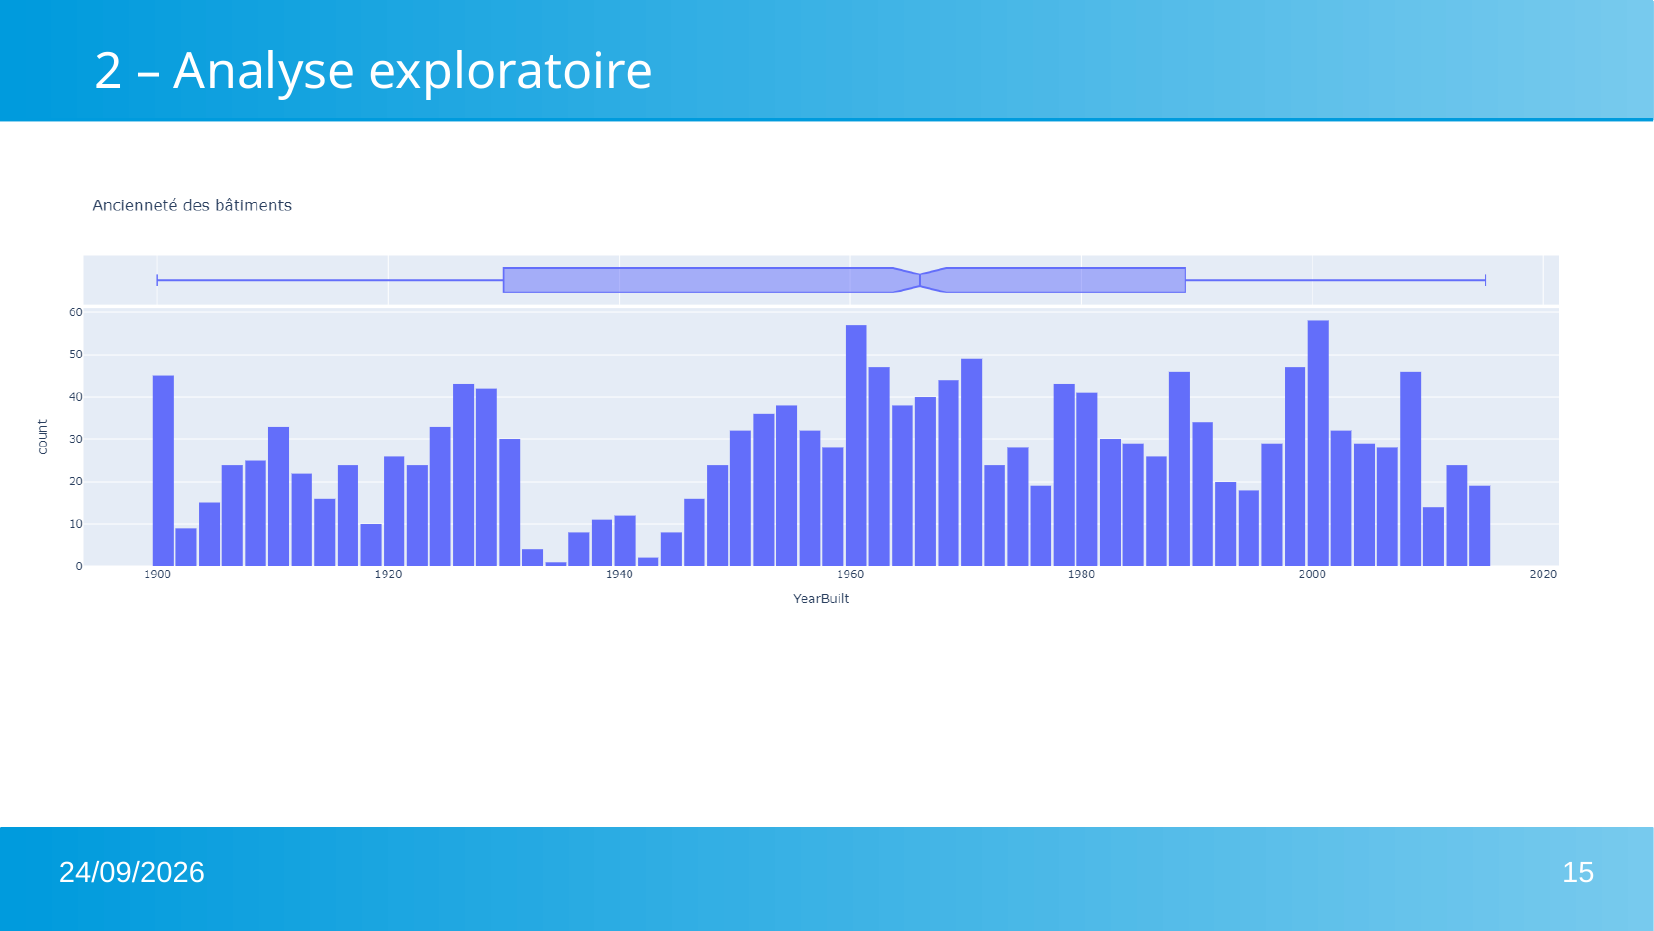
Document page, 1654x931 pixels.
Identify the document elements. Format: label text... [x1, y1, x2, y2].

title 2 – Analyse exploratoire [59, 29, 1595, 108]
picture [11, 165, 1631, 638]
